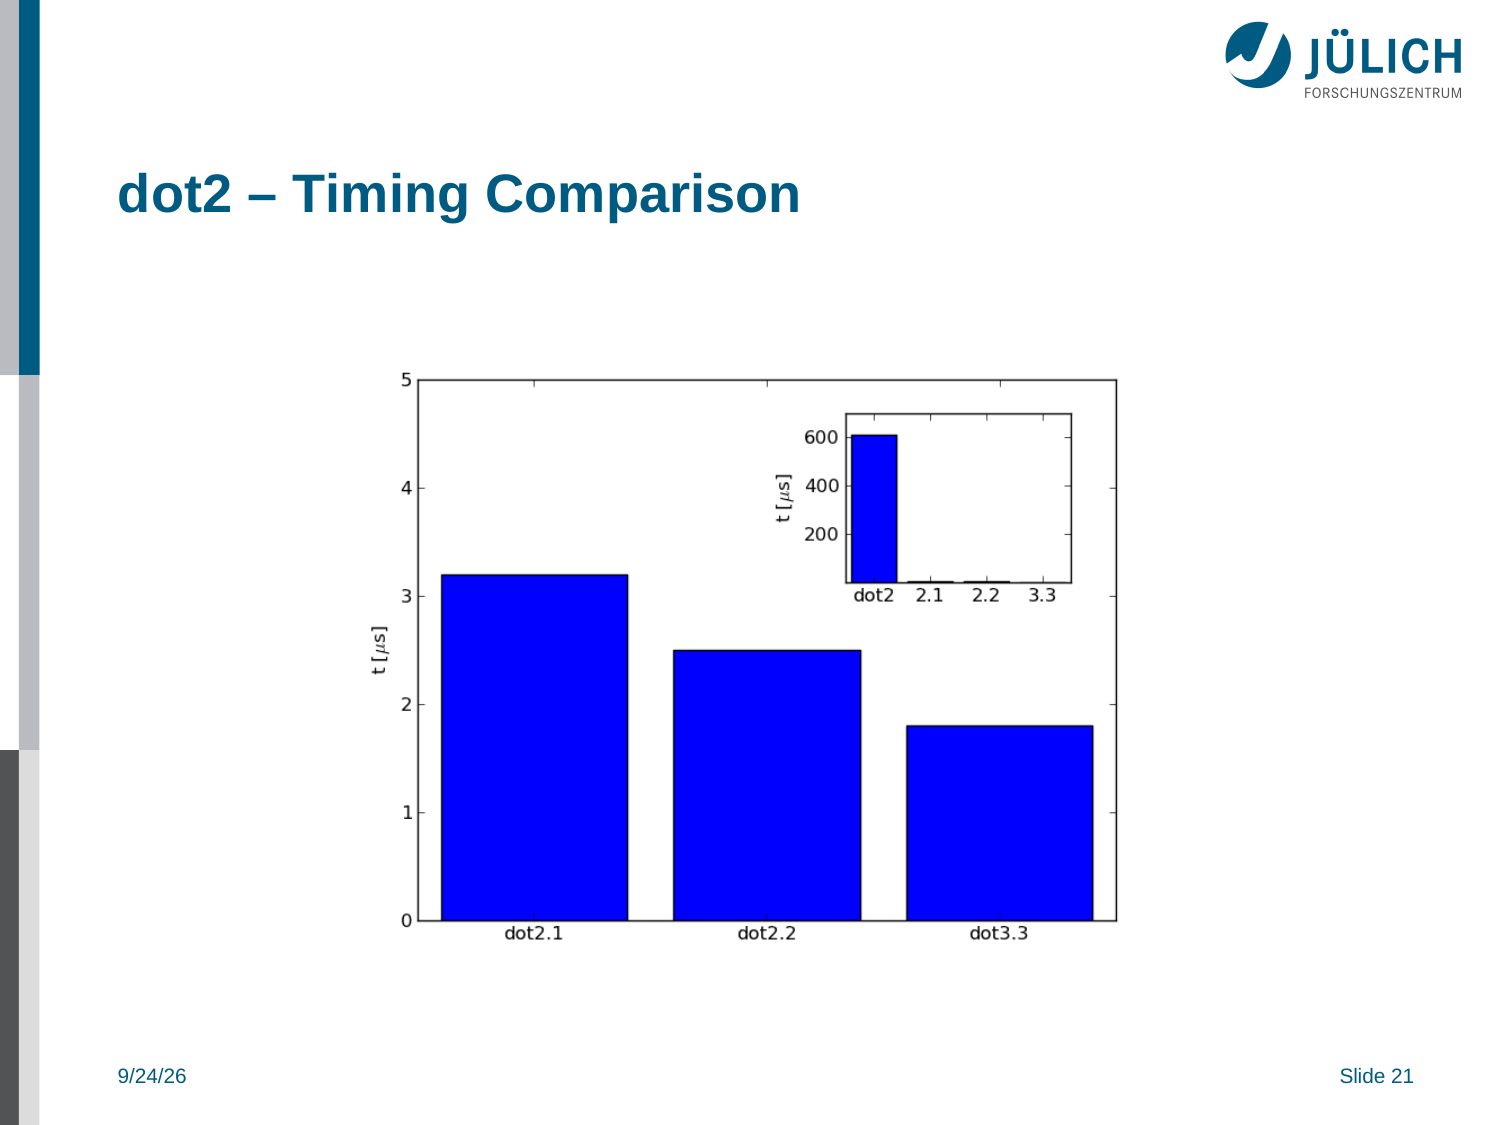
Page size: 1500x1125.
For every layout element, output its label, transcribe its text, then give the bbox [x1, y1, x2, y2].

picture [305, 312, 1206, 988]
title dot2 – Timing Comparison [117, 99, 1393, 288]
picture [1224, 20, 1461, 98]
